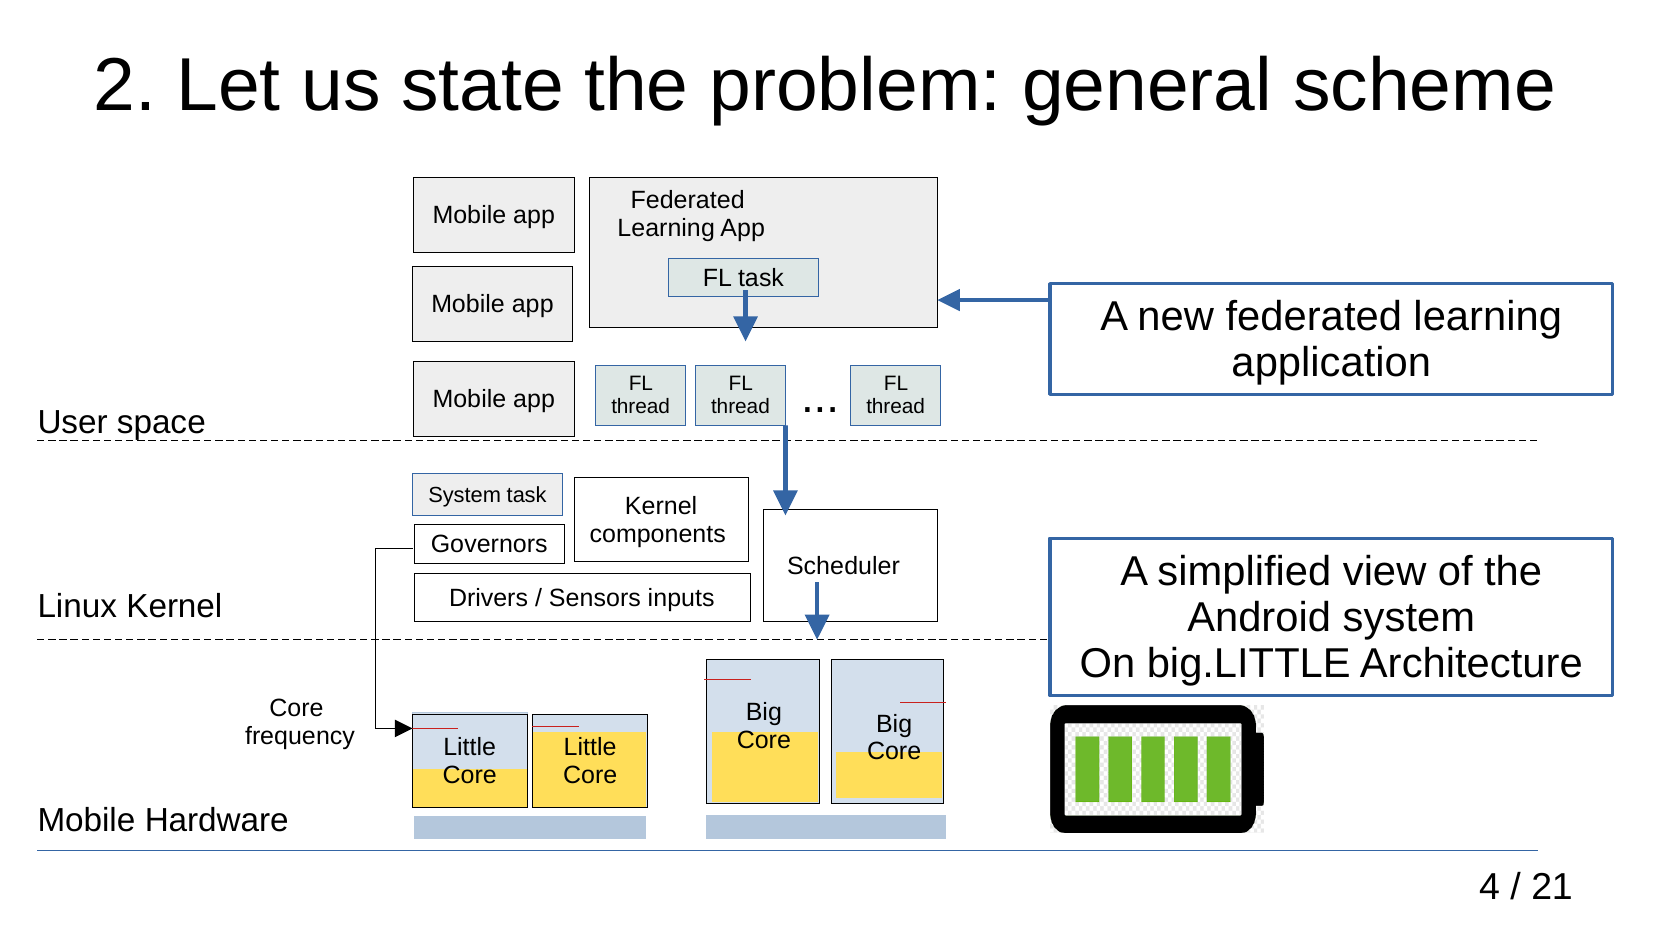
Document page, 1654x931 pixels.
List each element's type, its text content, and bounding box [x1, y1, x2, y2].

text_box Linux Kernel [37, 586, 301, 625]
text_box 4 / 21 [1464, 858, 1652, 929]
text_box FL task [668, 258, 819, 297]
text_box [831, 659, 944, 804]
text_box User space [37, 403, 301, 441]
text_box Mobile app [413, 361, 575, 437]
text_box [706, 772, 820, 804]
text_box Big Core [836, 690, 952, 784]
text_box A new federated learning application [1050, 283, 1613, 395]
title 2. Let us state the problem: general scheme [75, 0, 1576, 169]
text_box Governors [414, 524, 565, 564]
text_box Mobile app [412, 266, 573, 342]
text_box FL thread [595, 365, 686, 426]
text_box FL thread [695, 365, 786, 426]
text_box Scheduler [763, 509, 938, 622]
text_box ... [781, 359, 859, 435]
text_box [706, 815, 946, 839]
text_box Federated Learning App [599, 195, 784, 233]
text_box [589, 177, 938, 328]
text_box A simplified view of the Android system On big.LITTLE Architecture [1050, 538, 1613, 696]
text_box Drivers / Sensors inputs [414, 573, 751, 622]
text_box FL thread [850, 365, 941, 426]
text_box Big Core [706, 679, 822, 772]
text_box System task [412, 473, 563, 516]
text_box Kernel components [574, 477, 749, 562]
text_box Little Core [412, 714, 528, 808]
text_box Core frequency [225, 702, 376, 741]
text_box Little Core [532, 714, 648, 808]
text_box [706, 659, 820, 679]
text_box [414, 816, 646, 839]
text_box Mobile Hardware [37, 789, 376, 851]
picture [1050, 705, 1264, 833]
text_box Mobile app [413, 177, 575, 253]
